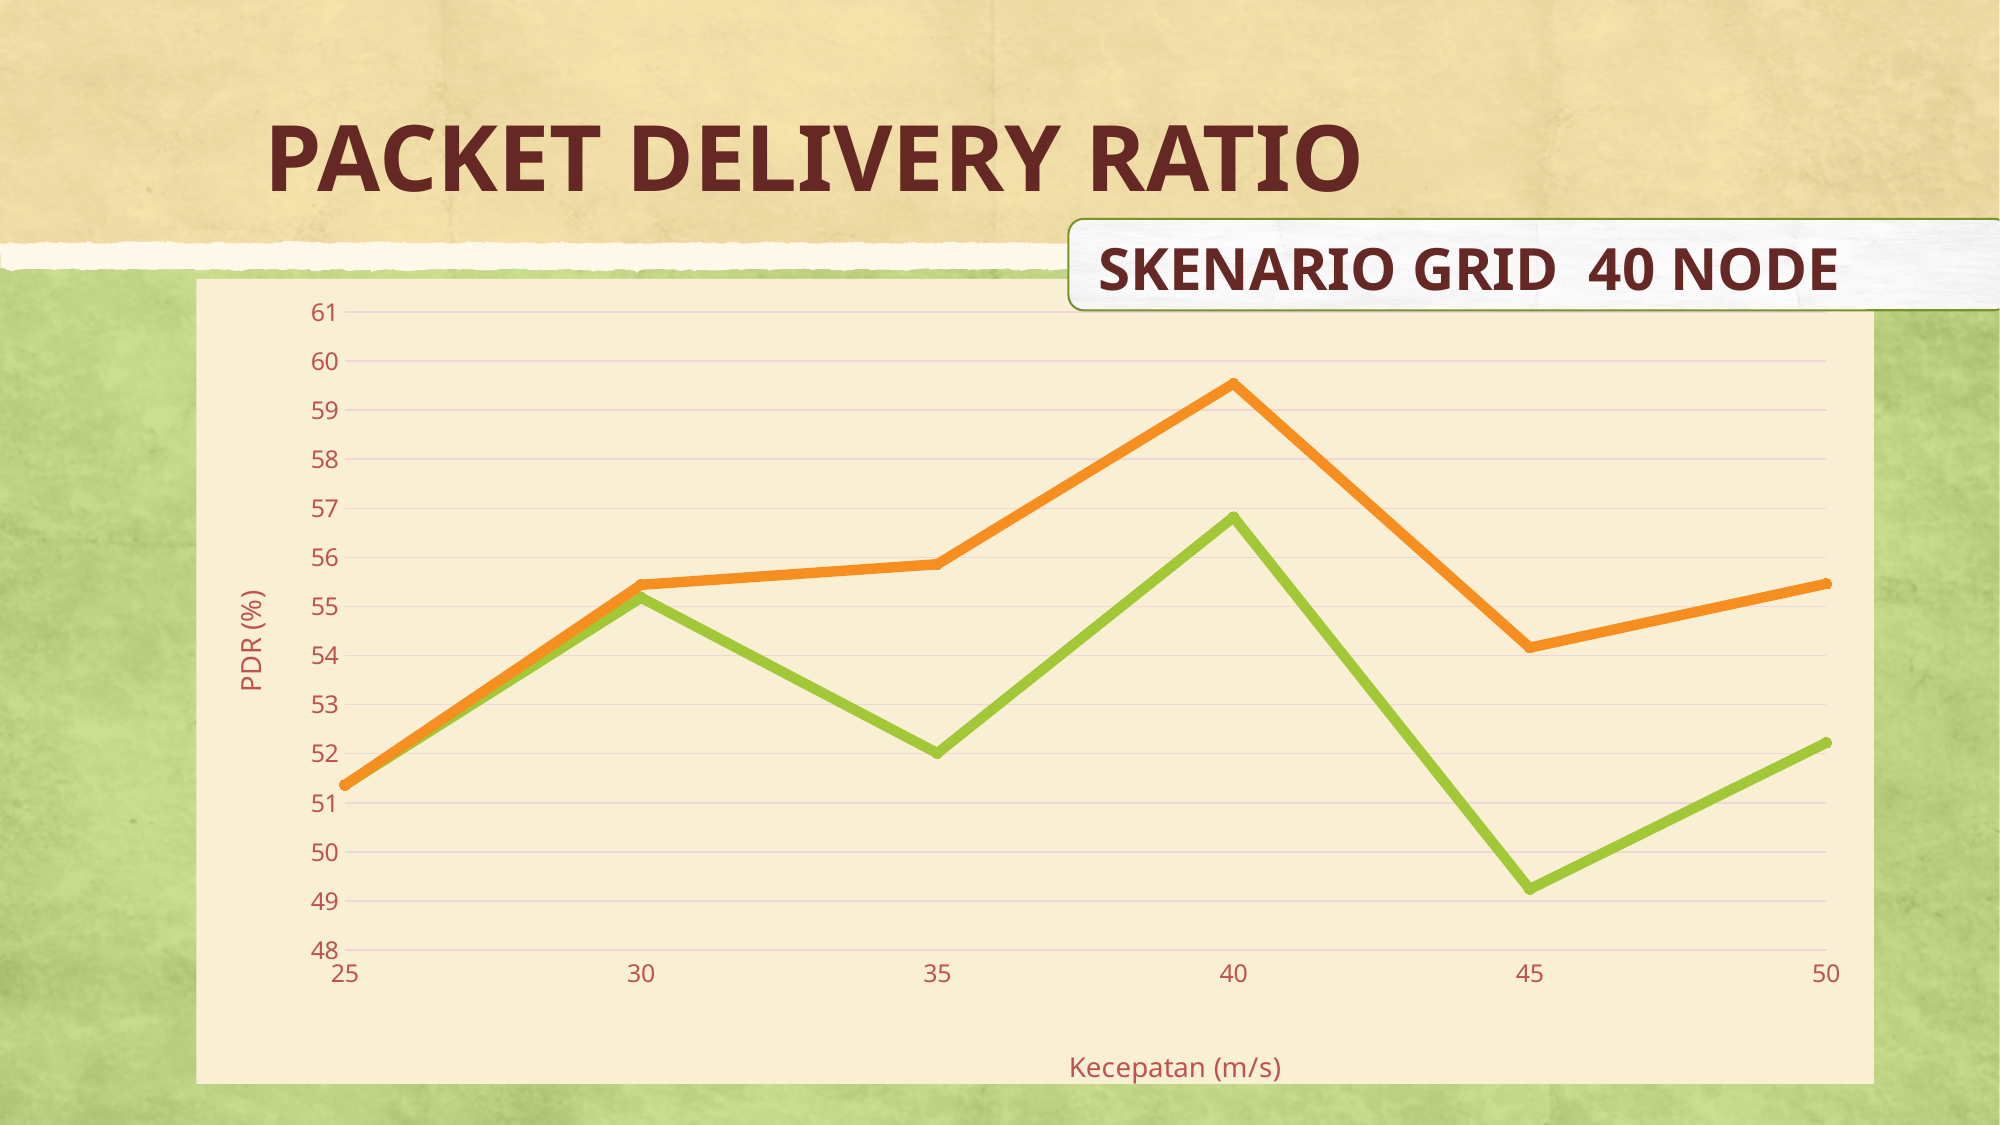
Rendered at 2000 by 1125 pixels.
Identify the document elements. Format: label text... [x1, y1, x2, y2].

title PACKET DELIVERY RATIO [249, 31, 1750, 219]
chart [196, 278, 1874, 1094]
text_box SKENARIO GRID 40 NODE [1083, 224, 1994, 310]
picture [0, 0, 2000, 243]
text_box [1068, 218, 2000, 311]
